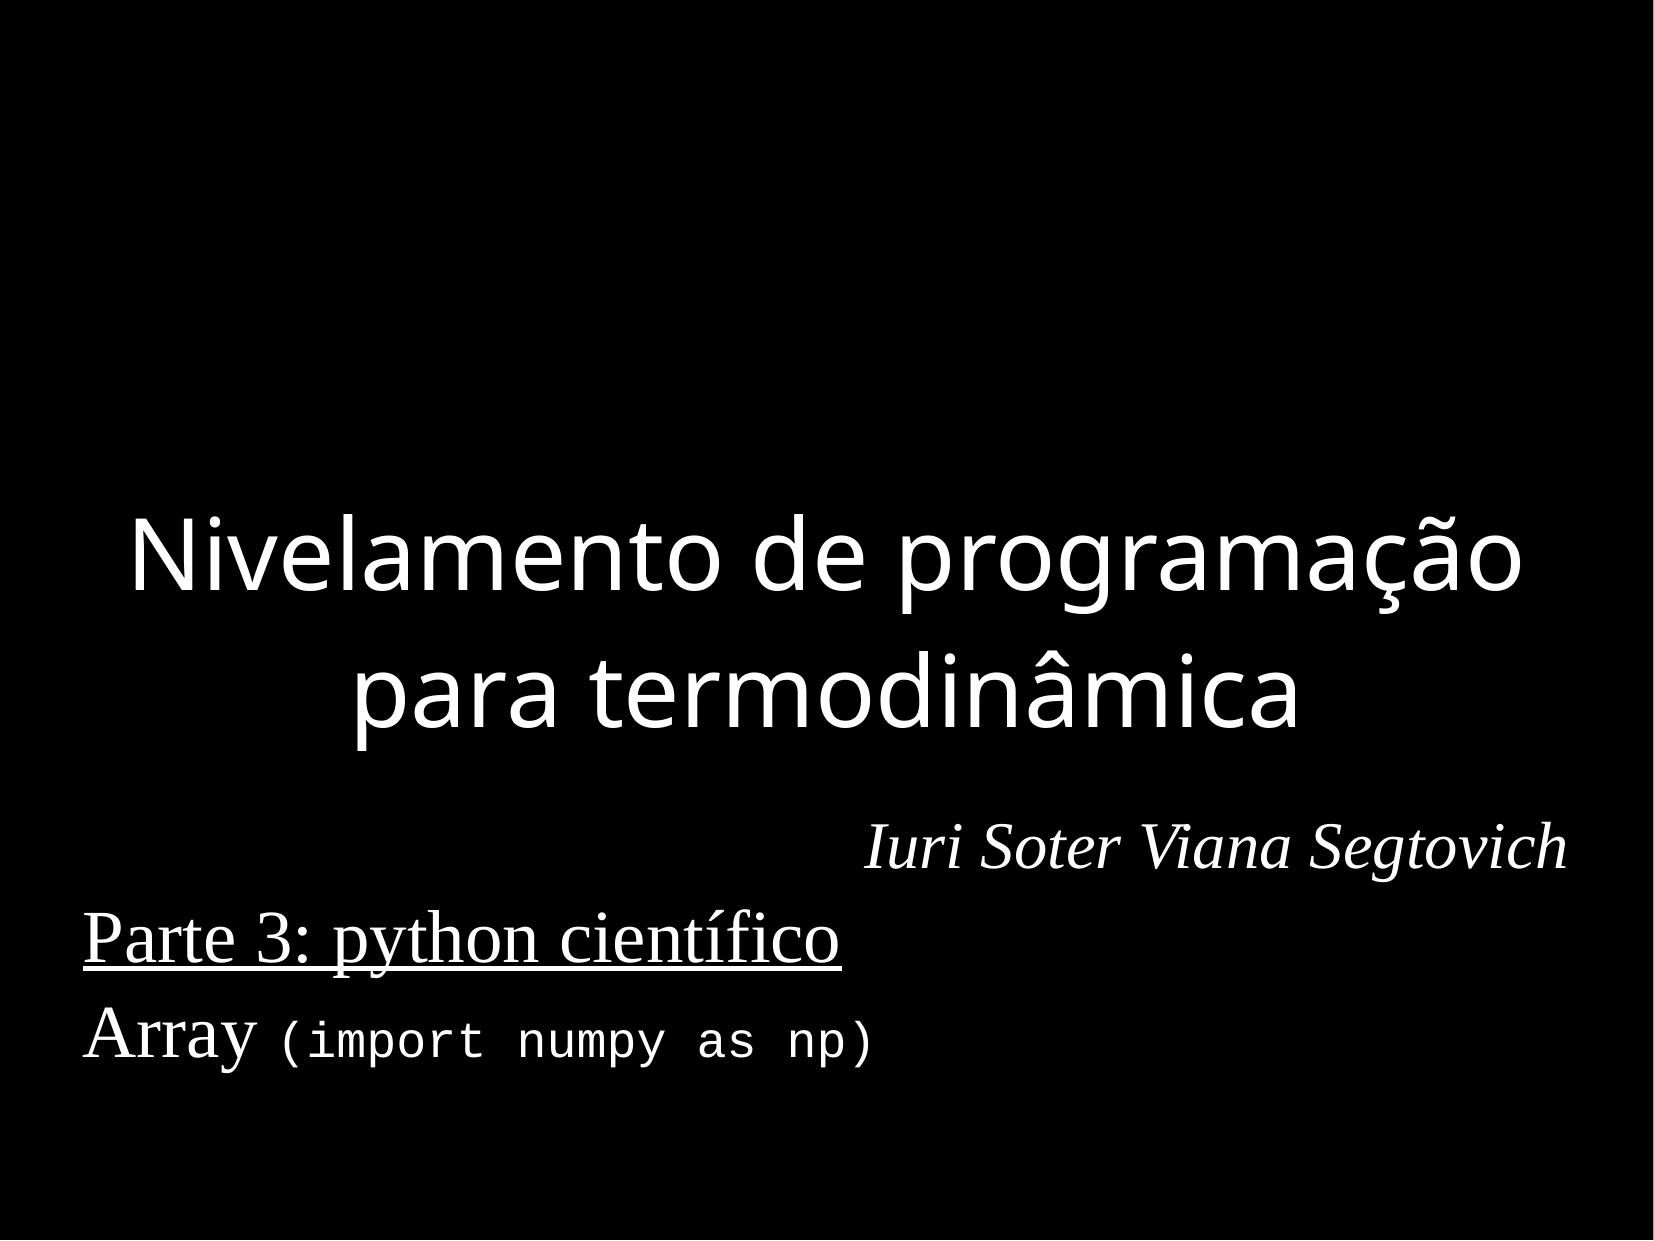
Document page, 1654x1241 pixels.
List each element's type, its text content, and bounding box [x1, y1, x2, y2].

title Nivelamento de programação para termodinâmica [82, 445, 1571, 795]
list Iuri Soter Viana Segtovich Parte 3: python científico Array (import numpy as np) [82, 809, 1571, 1241]
